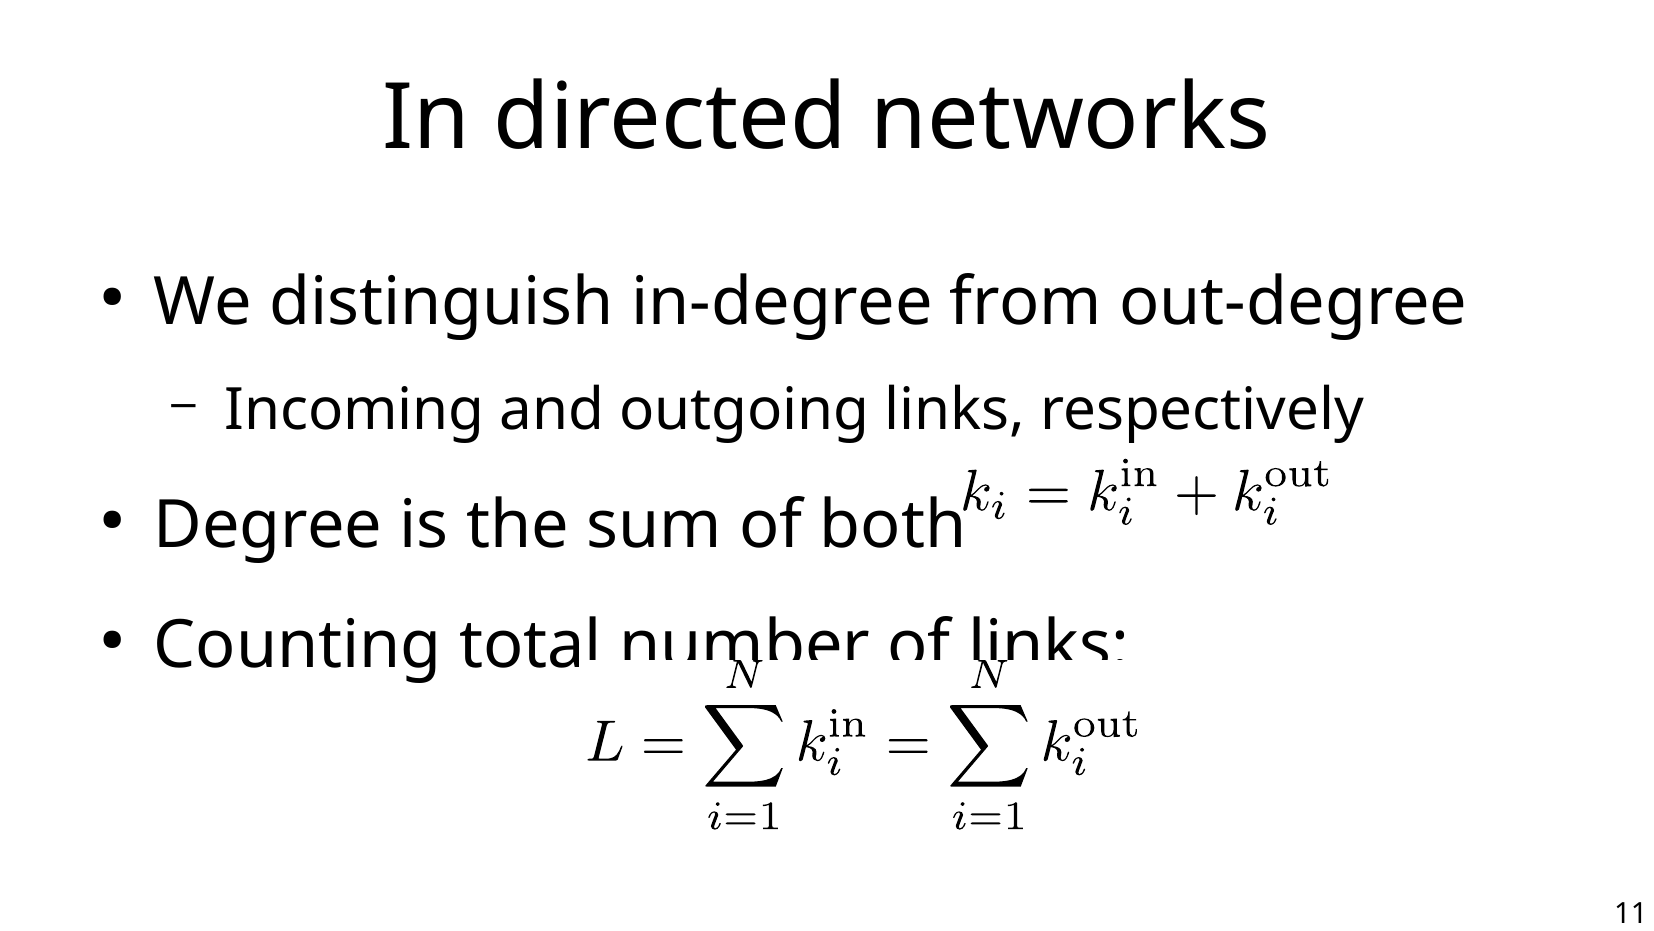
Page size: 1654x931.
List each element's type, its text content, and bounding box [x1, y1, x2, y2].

list We distinguish in-degree from out-degree Incoming and outgoing links, respectively Degree is the sum of both Counting total number of links: [82, 253, 1571, 706]
text_box [585, 660, 1140, 830]
title In directed networks [82, 1, 1571, 226]
